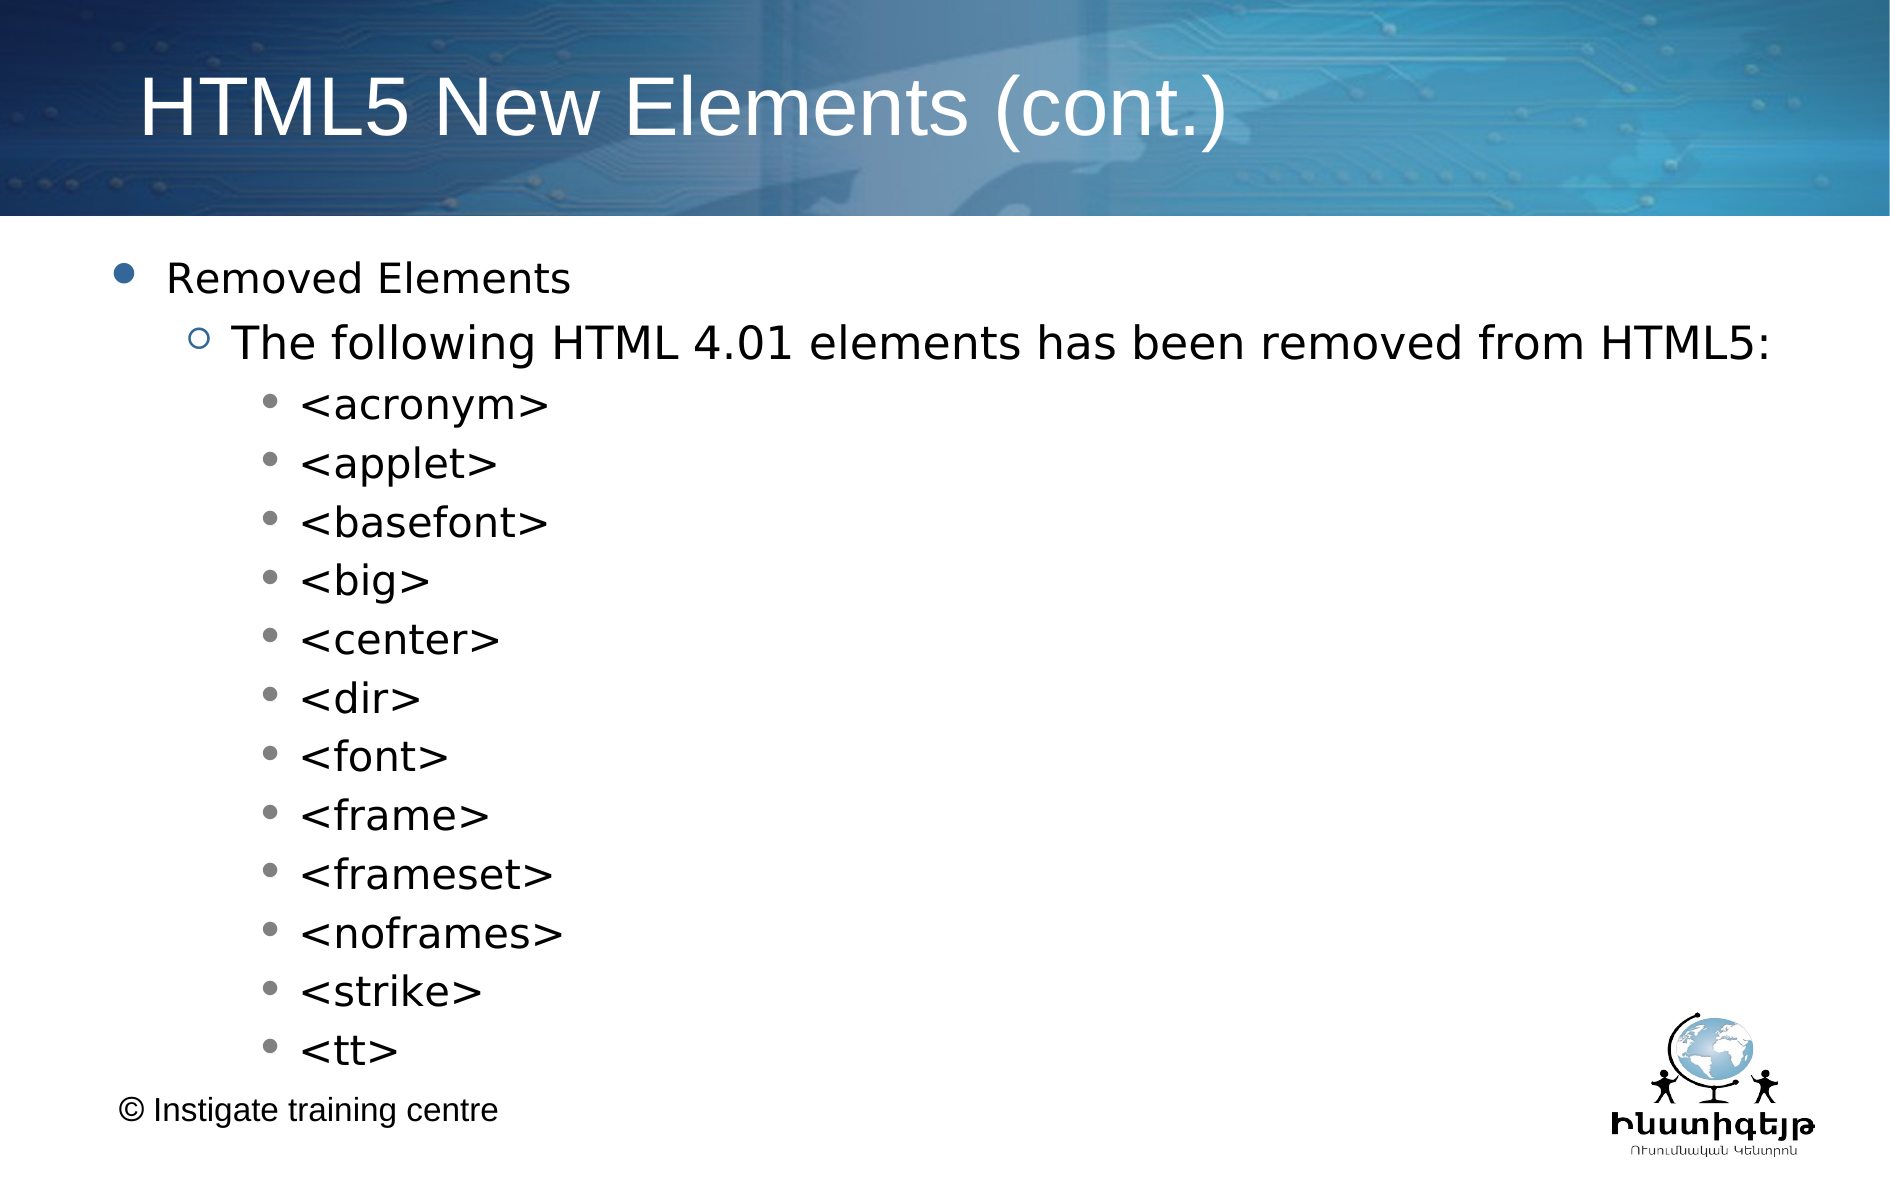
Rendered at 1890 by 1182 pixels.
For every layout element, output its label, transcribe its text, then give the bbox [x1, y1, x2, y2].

picture [0, 0, 1890, 216]
picture [1612, 1012, 1815, 1157]
list Removed Elements The following HTML 4.01 elements has been removed from HTML5: <acronym> <applet> <basefont> <big> <center> <dir> <font> <frame> <frameset> <noframes> <strike> <tt> [110, 258, 1801, 288]
